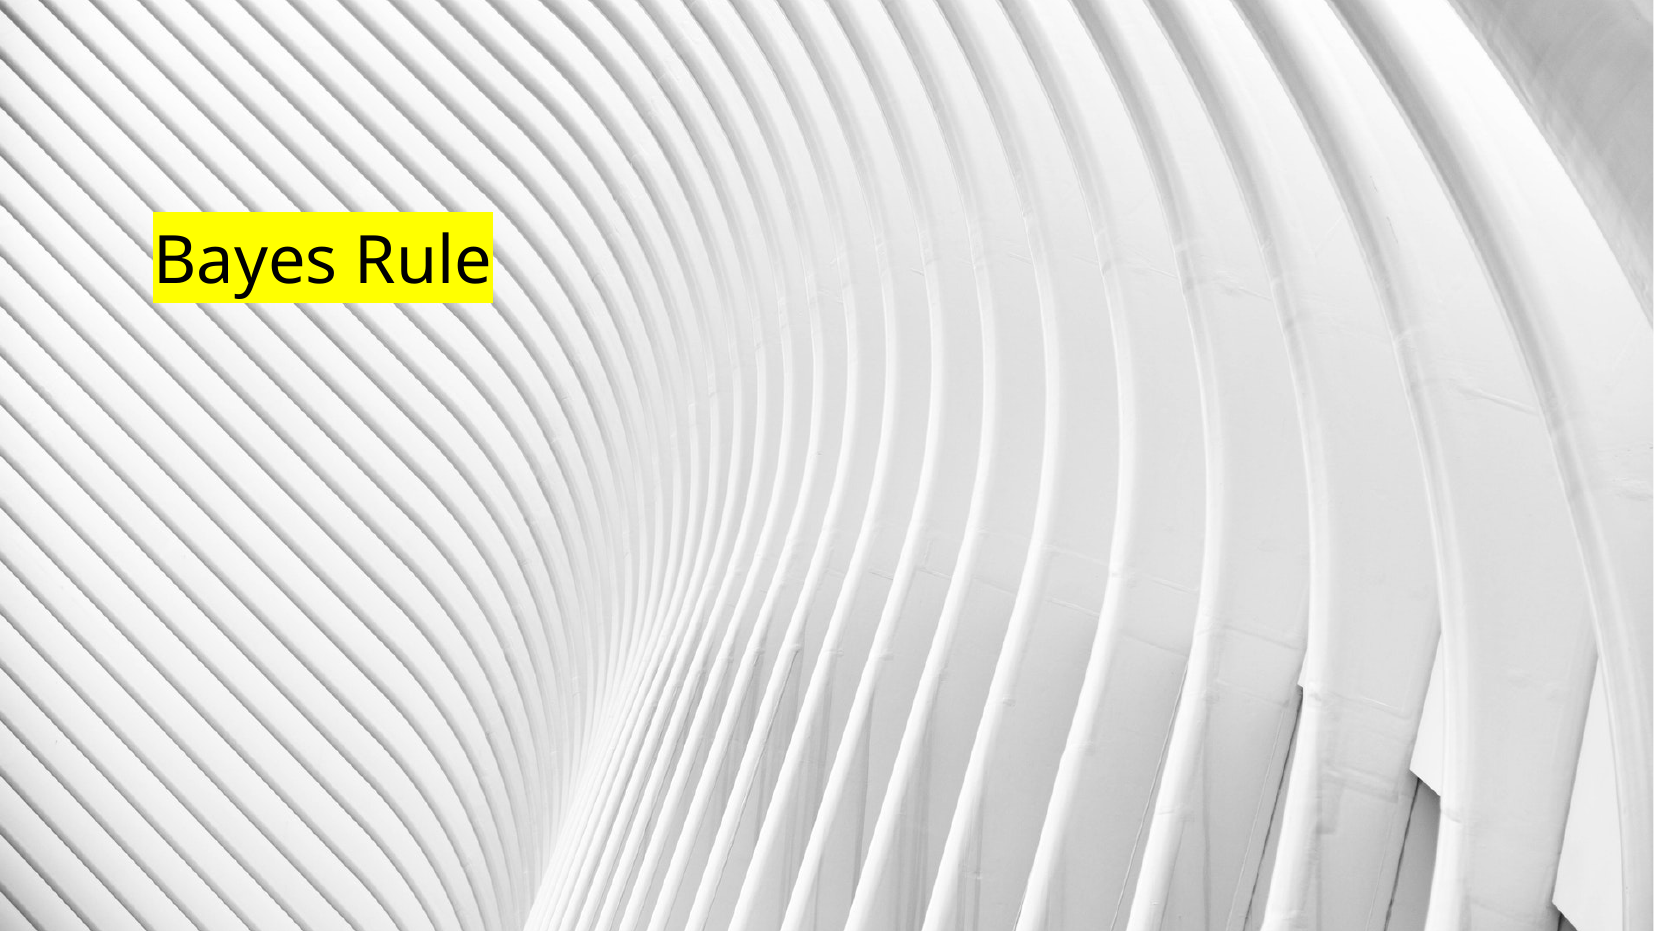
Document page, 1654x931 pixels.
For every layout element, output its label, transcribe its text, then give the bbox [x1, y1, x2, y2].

picture [0, 0, 1654, 931]
list Bayes Rule [82, 217, 1571, 839]
